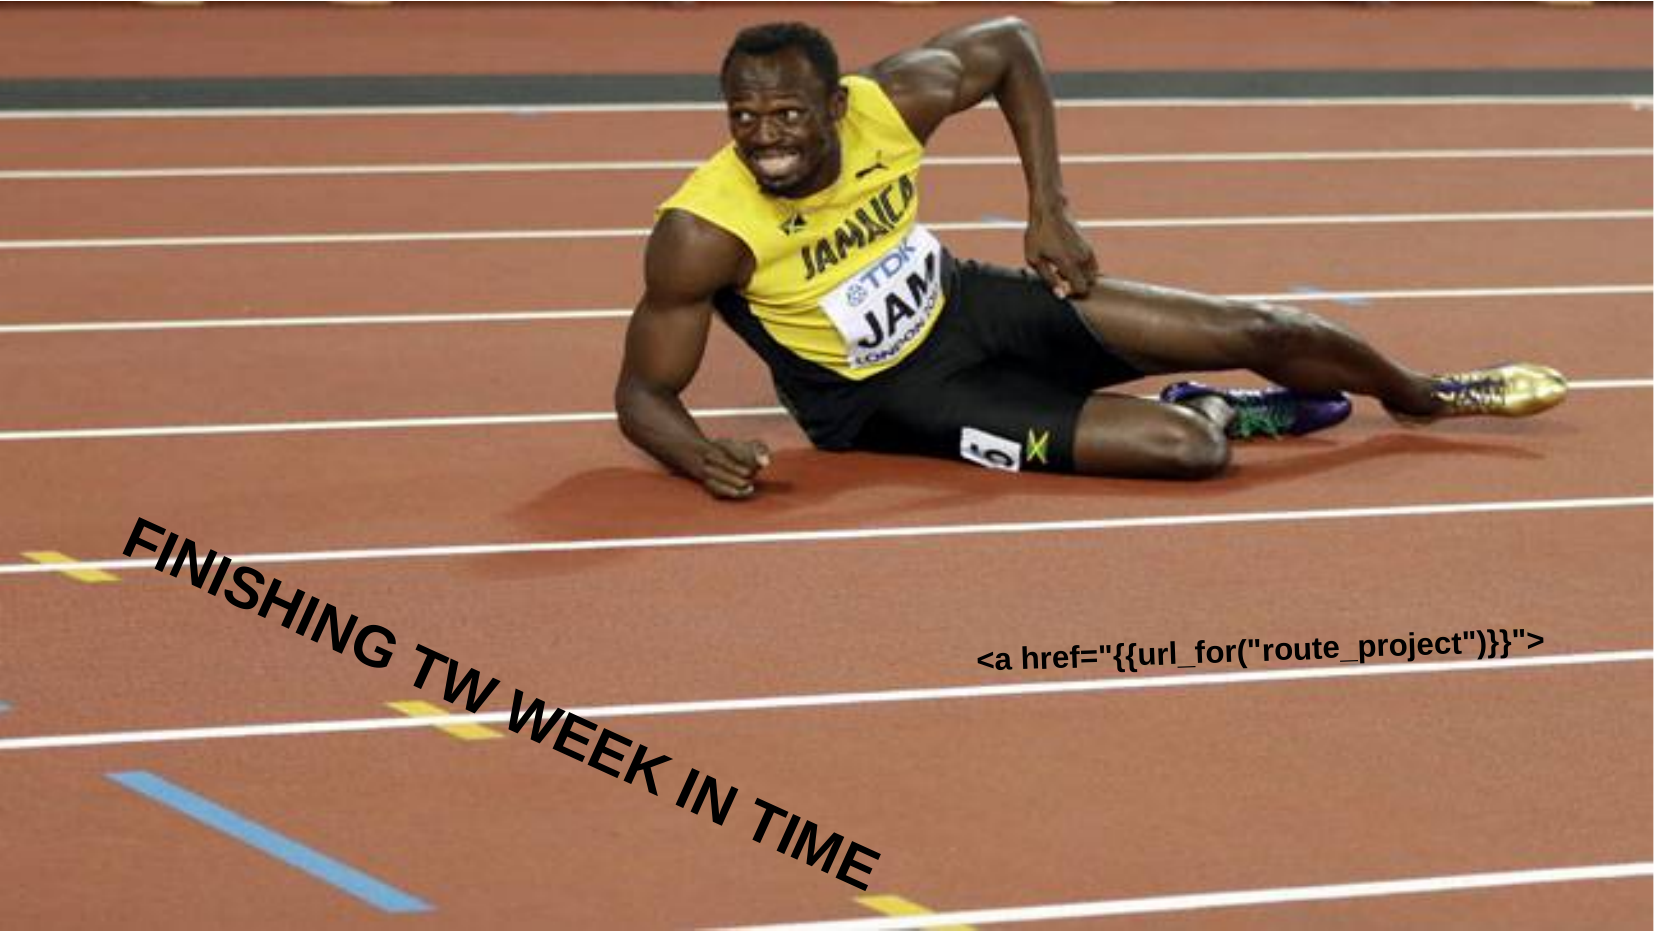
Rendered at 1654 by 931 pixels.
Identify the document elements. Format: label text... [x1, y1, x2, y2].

picture [0, 1, 1654, 931]
text_box <a href="{{url_for("route_project")}}"> [960, 614, 1561, 686]
text_box FINISHING TW WEEK IN TIME [73, 457, 931, 931]
